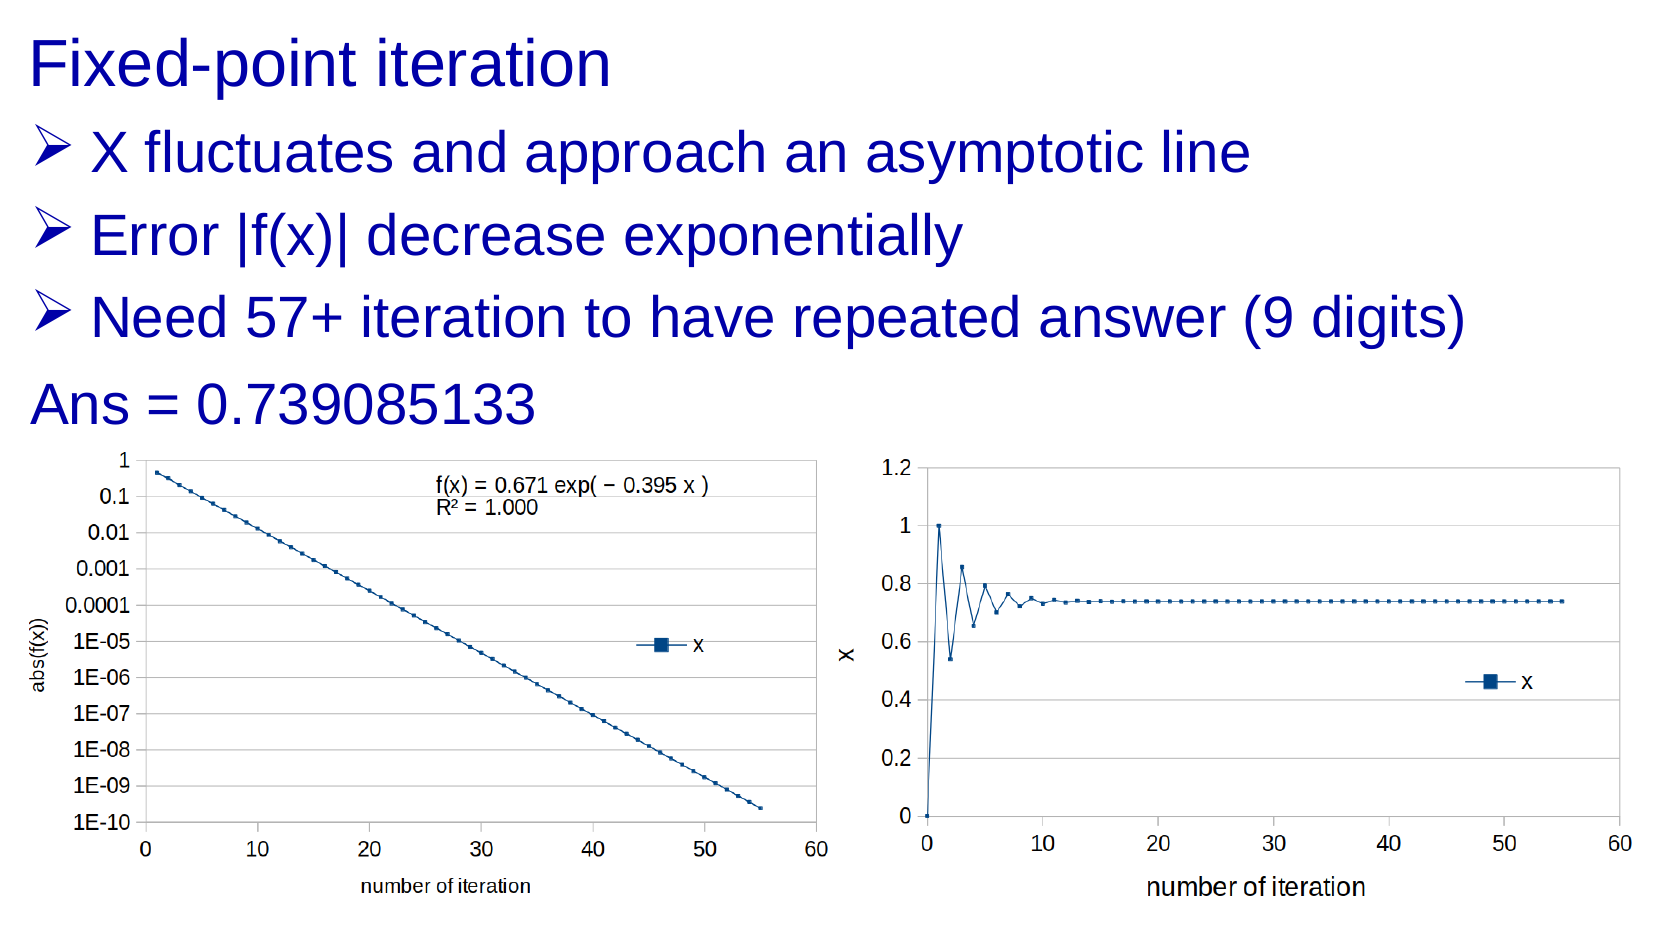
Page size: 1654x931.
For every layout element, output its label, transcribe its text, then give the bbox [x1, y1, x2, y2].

title Fixed-point iteration [28, 21, 1626, 106]
picture [27, 446, 1635, 901]
list X fluctuates and approach an asymptotic line Error |f(x)| decrease exponentially Need 57+ iteration to have repeated answer (9 digits) Ans = 0.739085133 [30, 120, 1645, 916]
